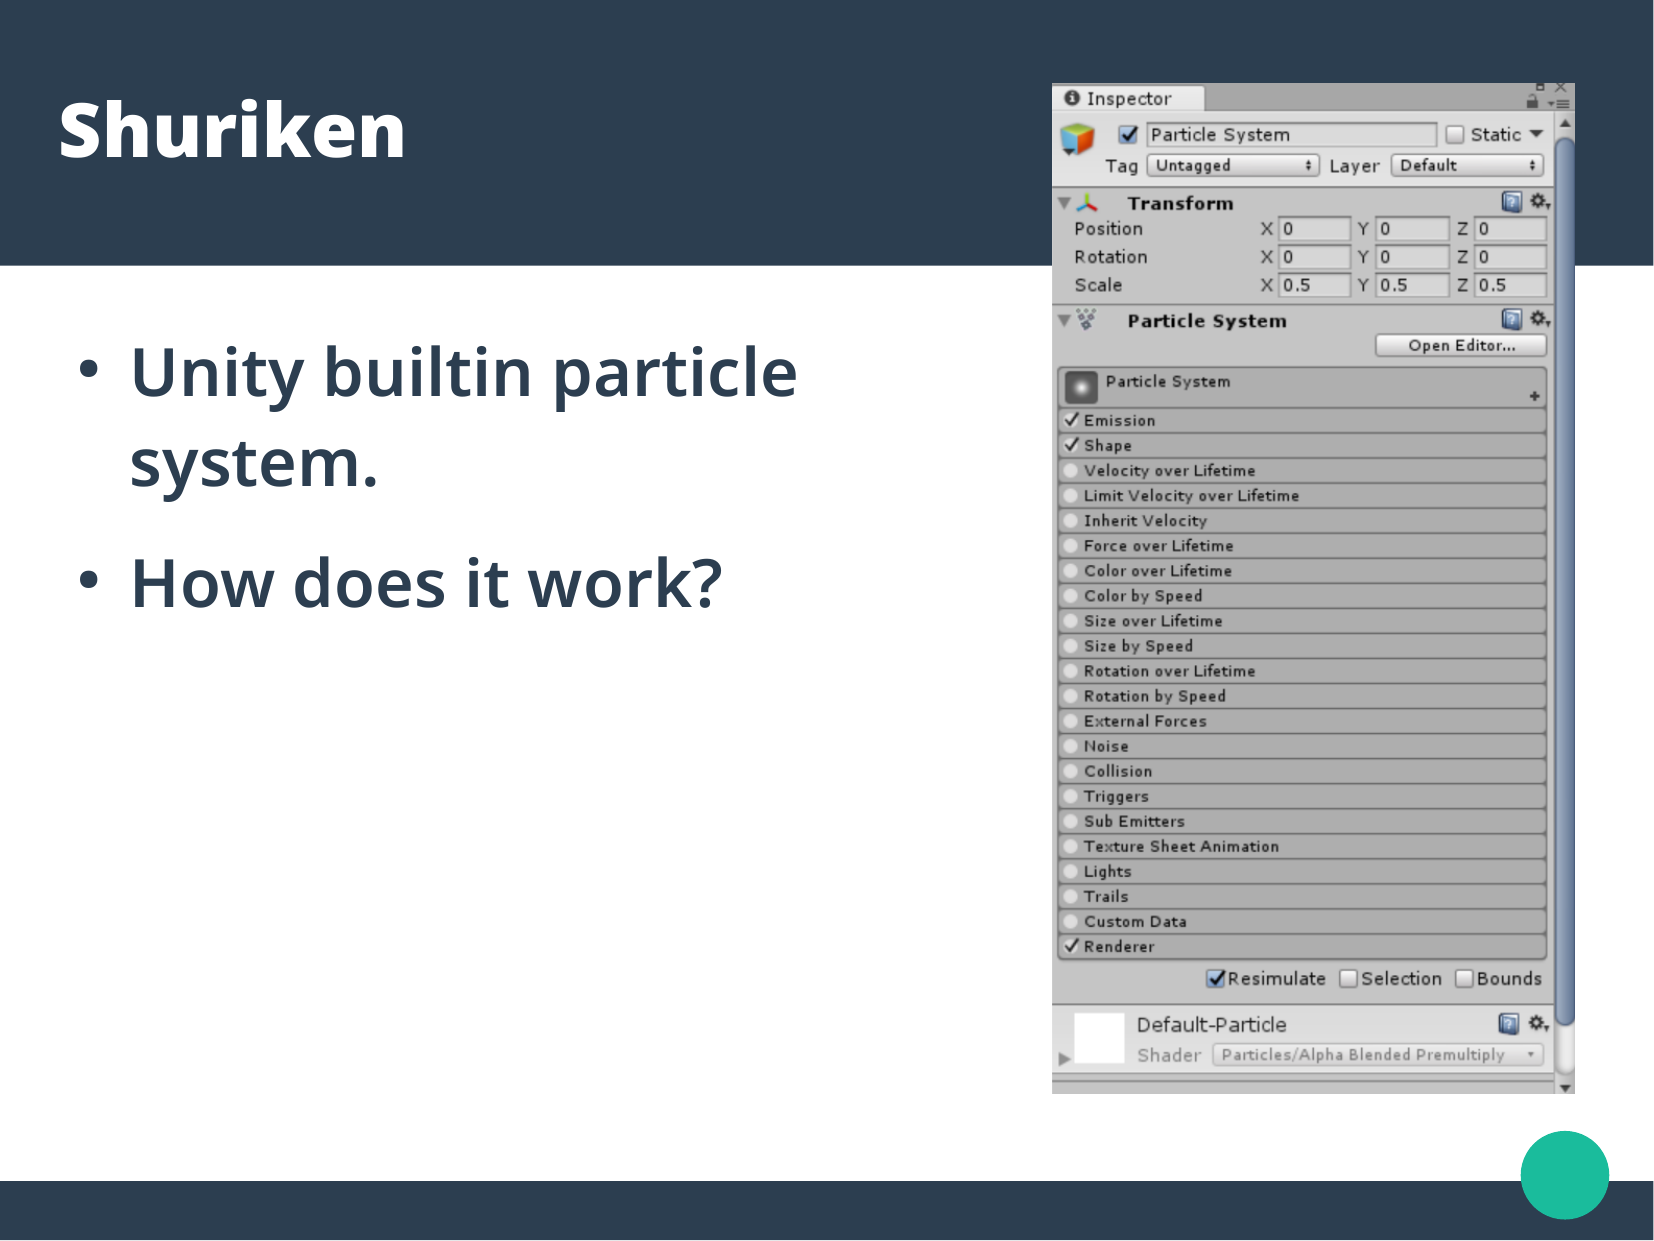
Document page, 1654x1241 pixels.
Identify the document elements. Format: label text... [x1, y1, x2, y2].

picture [1052, 83, 1575, 1094]
title Shuriken [59, 49, 1595, 207]
list Unity builtin particle system. How does it work? [59, 324, 818, 1152]
